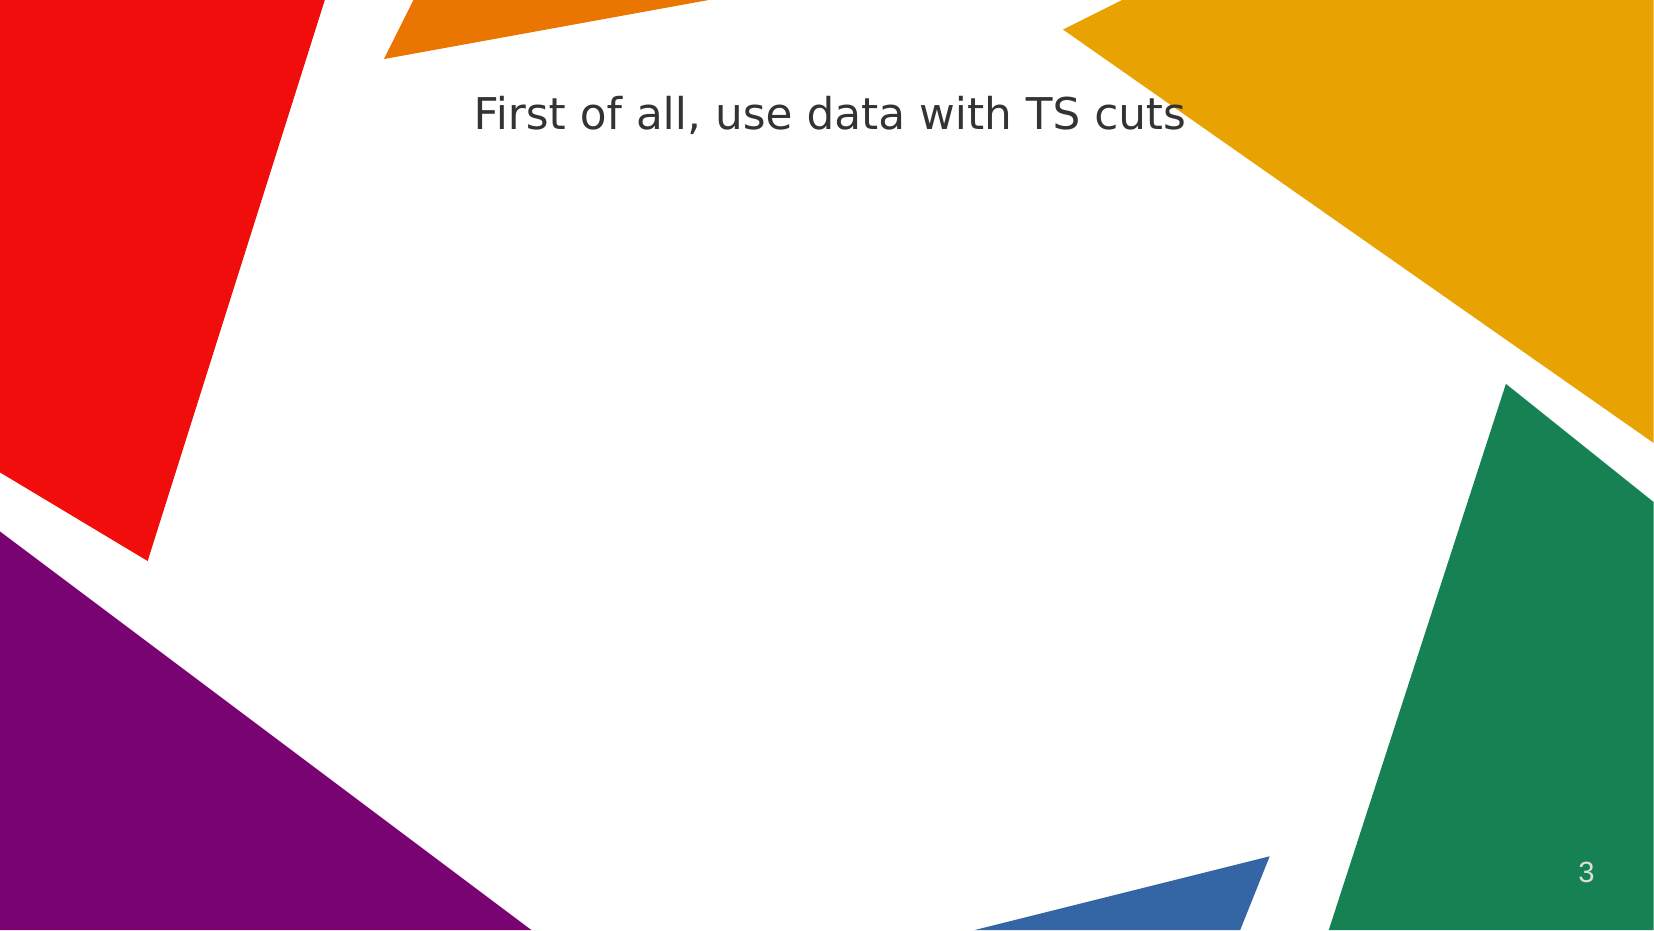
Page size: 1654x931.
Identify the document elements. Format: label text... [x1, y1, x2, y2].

title First of all, use data with TS cuts [289, 37, 1372, 193]
